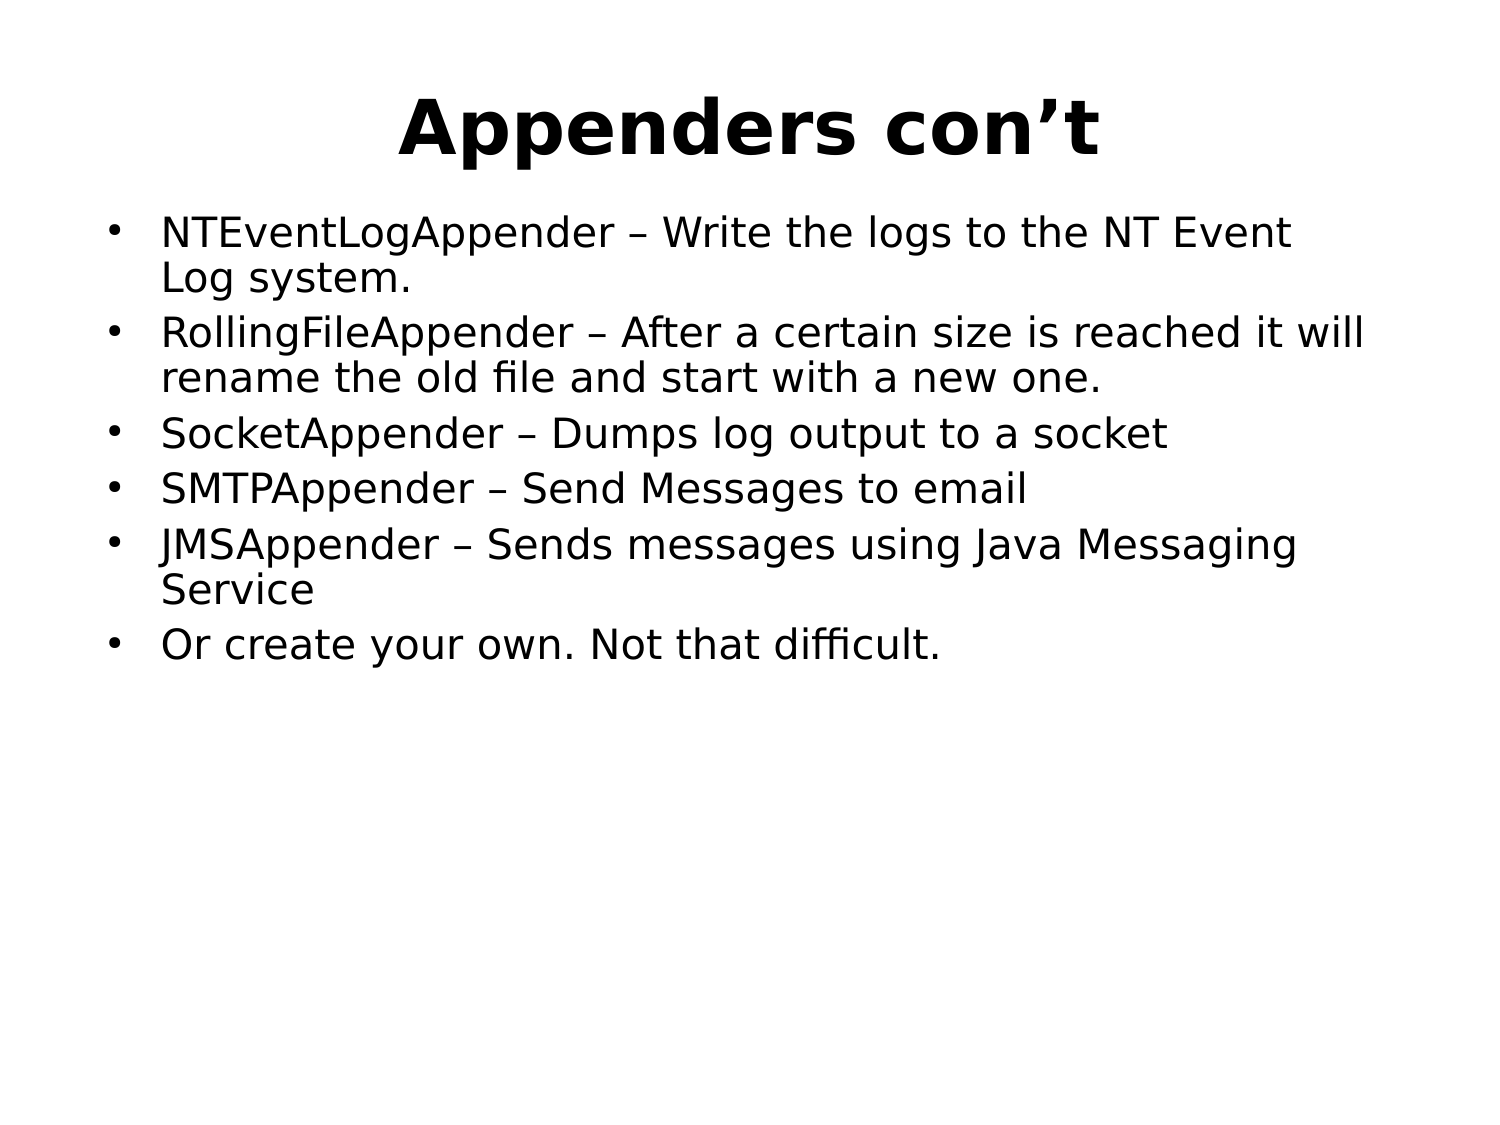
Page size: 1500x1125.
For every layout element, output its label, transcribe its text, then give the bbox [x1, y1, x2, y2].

list NTEventLogAppender – Write the logs to the NT Event Log system. RollingFileAppender – After a certain size is reached it will rename the old file and start with a new one. SocketAppender – Dumps log output to a socket SMTPAppender – Send Messages to email JMSAppender – Sends messages using Java Messaging Service Or create your own. Not that difficult. [75, 204, 1395, 1075]
title Appenders con’t [75, 44, 1425, 177]
